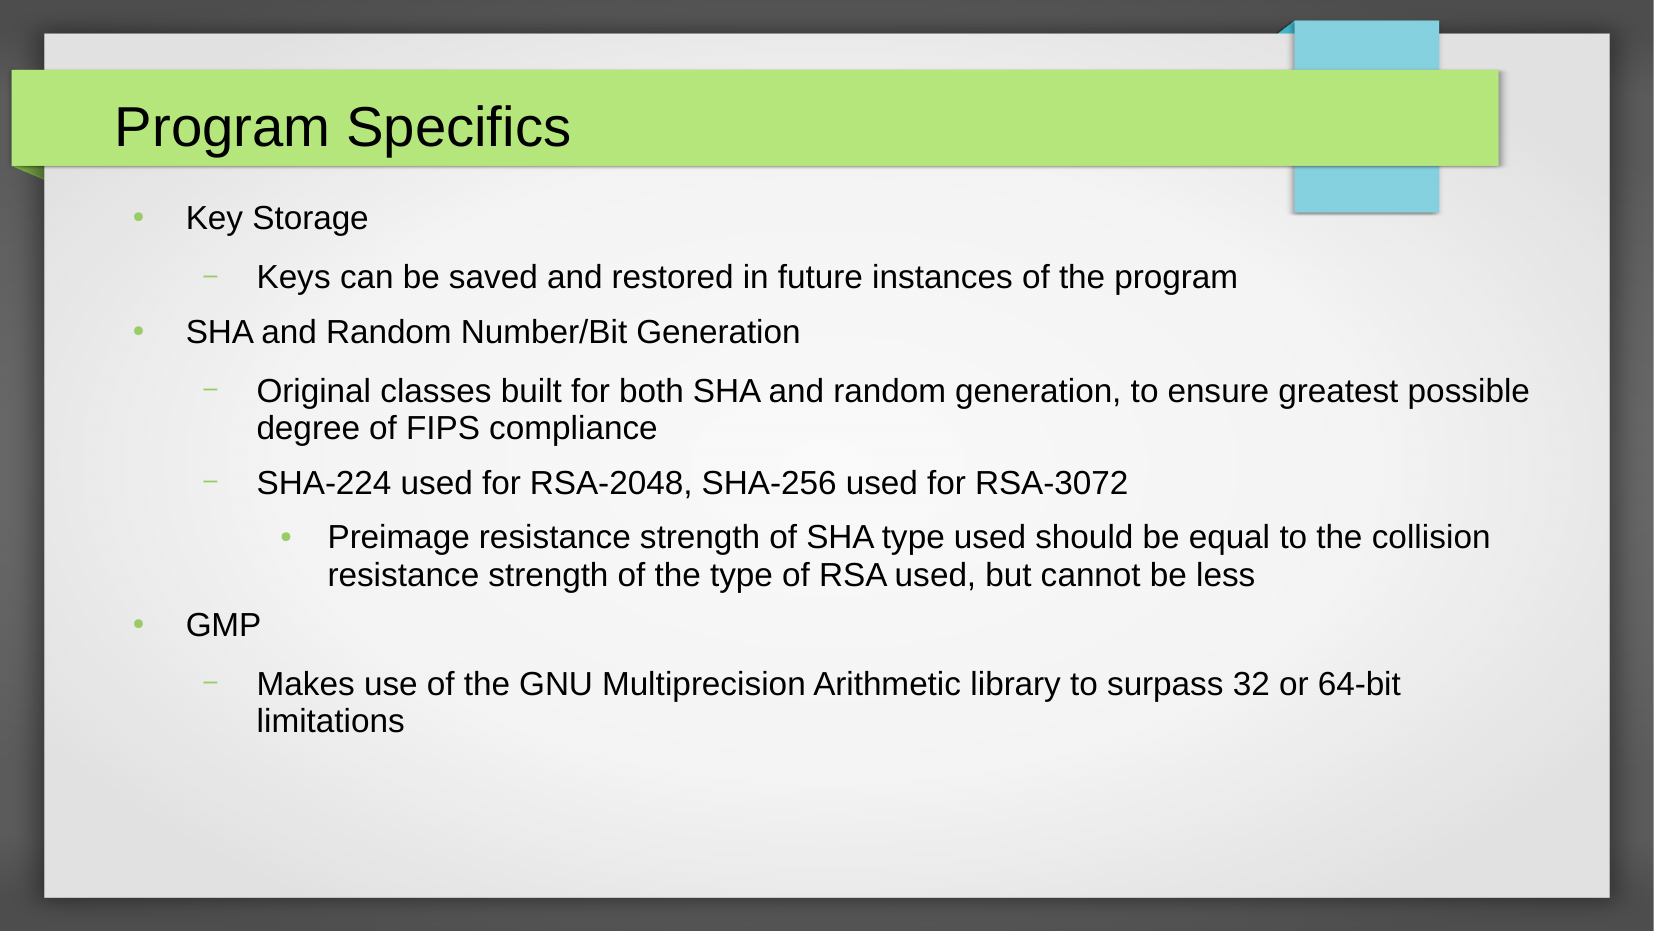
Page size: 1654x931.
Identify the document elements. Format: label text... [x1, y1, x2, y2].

list Key Storage Keys can be saved and restored in future instances of the program SHA and Random Number/Bit Generation Original classes built for both SHA and random generation, to ensure greatest possible degree of FIPS compliance SHA-224 used for RSA-2048, SHA-256 used for RSA-3072 Preimage resistance strength of SHA type used should be equal to the collision resistance strength of the type of RSA used, but cannot be less GMP Makes use of the GNU Multiprecision Arithmetic library to surpass 32 or 64-bit limitations [114, 199, 1539, 931]
picture [0, 0, 1654, 931]
title Program Specifics [114, 28, 1539, 199]
